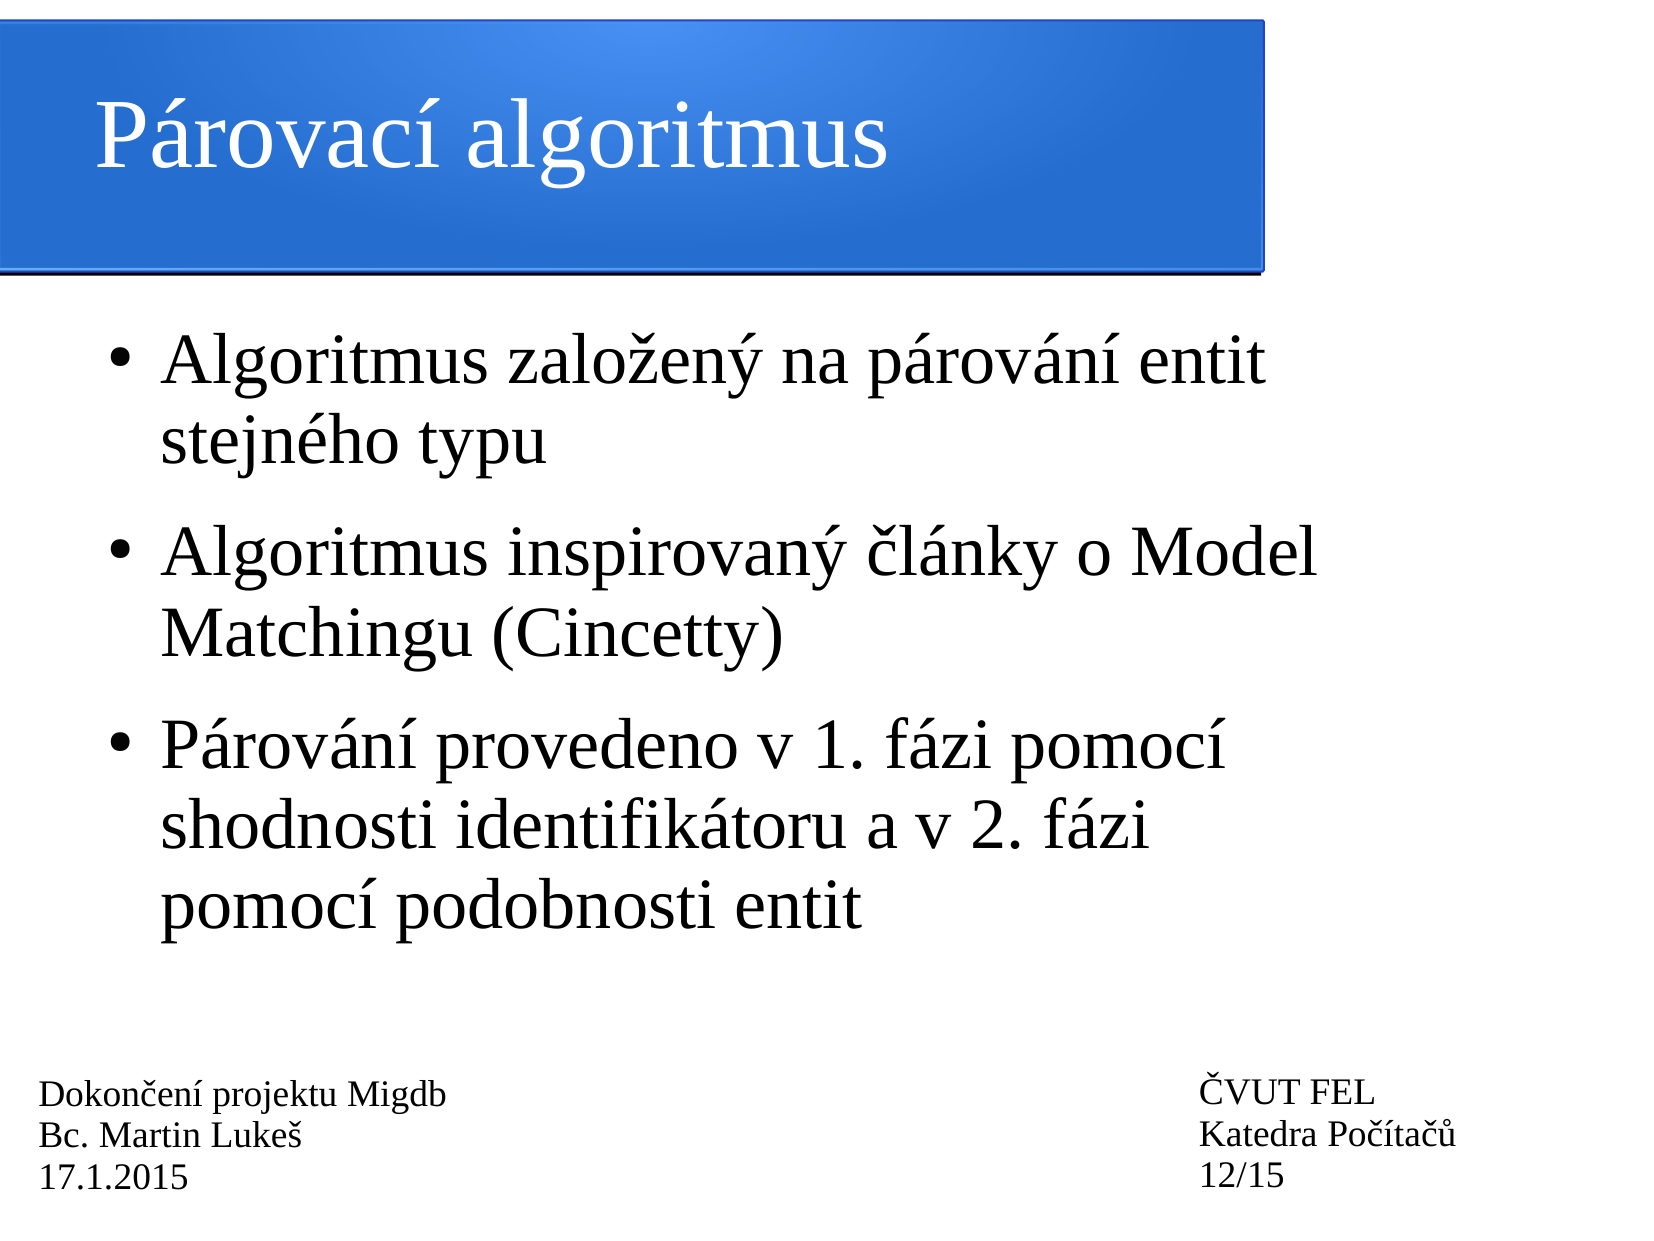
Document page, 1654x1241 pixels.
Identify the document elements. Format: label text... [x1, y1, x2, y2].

text_box ČVUT FEL Katedra Počítačů <number>/15 [1184, 1063, 1571, 1204]
text_box Dokončení projektu Migdb Bc. Martin Lukeš 17.1.2015 [23, 1065, 1087, 1205]
list Algoritmus založený na párování entit stejného typu Algoritmus inspirovaný články o Model Matchingu (Cincetty) Párování provedeno v 1. fázi pomocí shodnosti identifikátoru a v 2. fázi pomocí podobnosti entit [89, 318, 1359, 1052]
text_box Párovací algoritmus [94, 78, 1229, 189]
